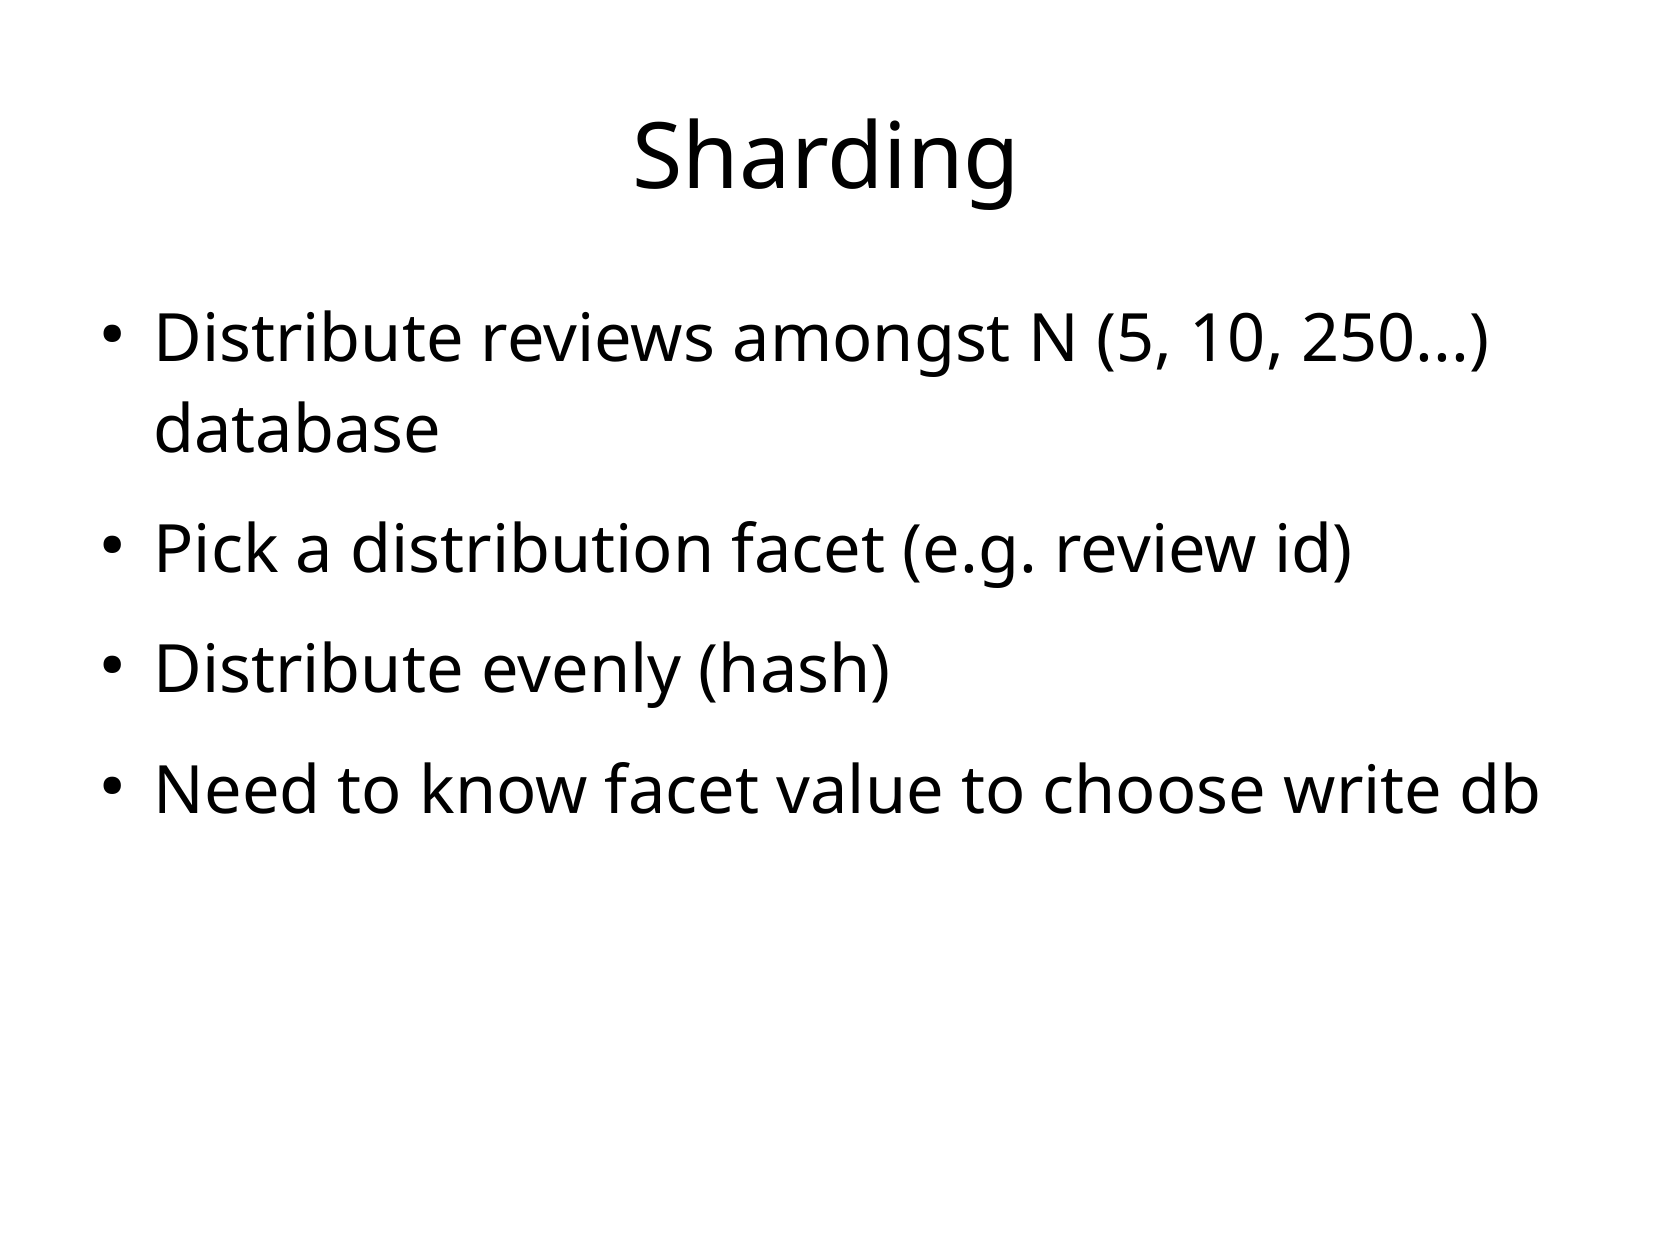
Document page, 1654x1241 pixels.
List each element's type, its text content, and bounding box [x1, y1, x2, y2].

title Sharding [82, 49, 1571, 257]
list Distribute reviews amongst N (5, 10, 250...) database Pick a distribution facet (e.g. review id) Distribute evenly (hash) Need to know facet value to choose write db [82, 290, 1571, 1109]
